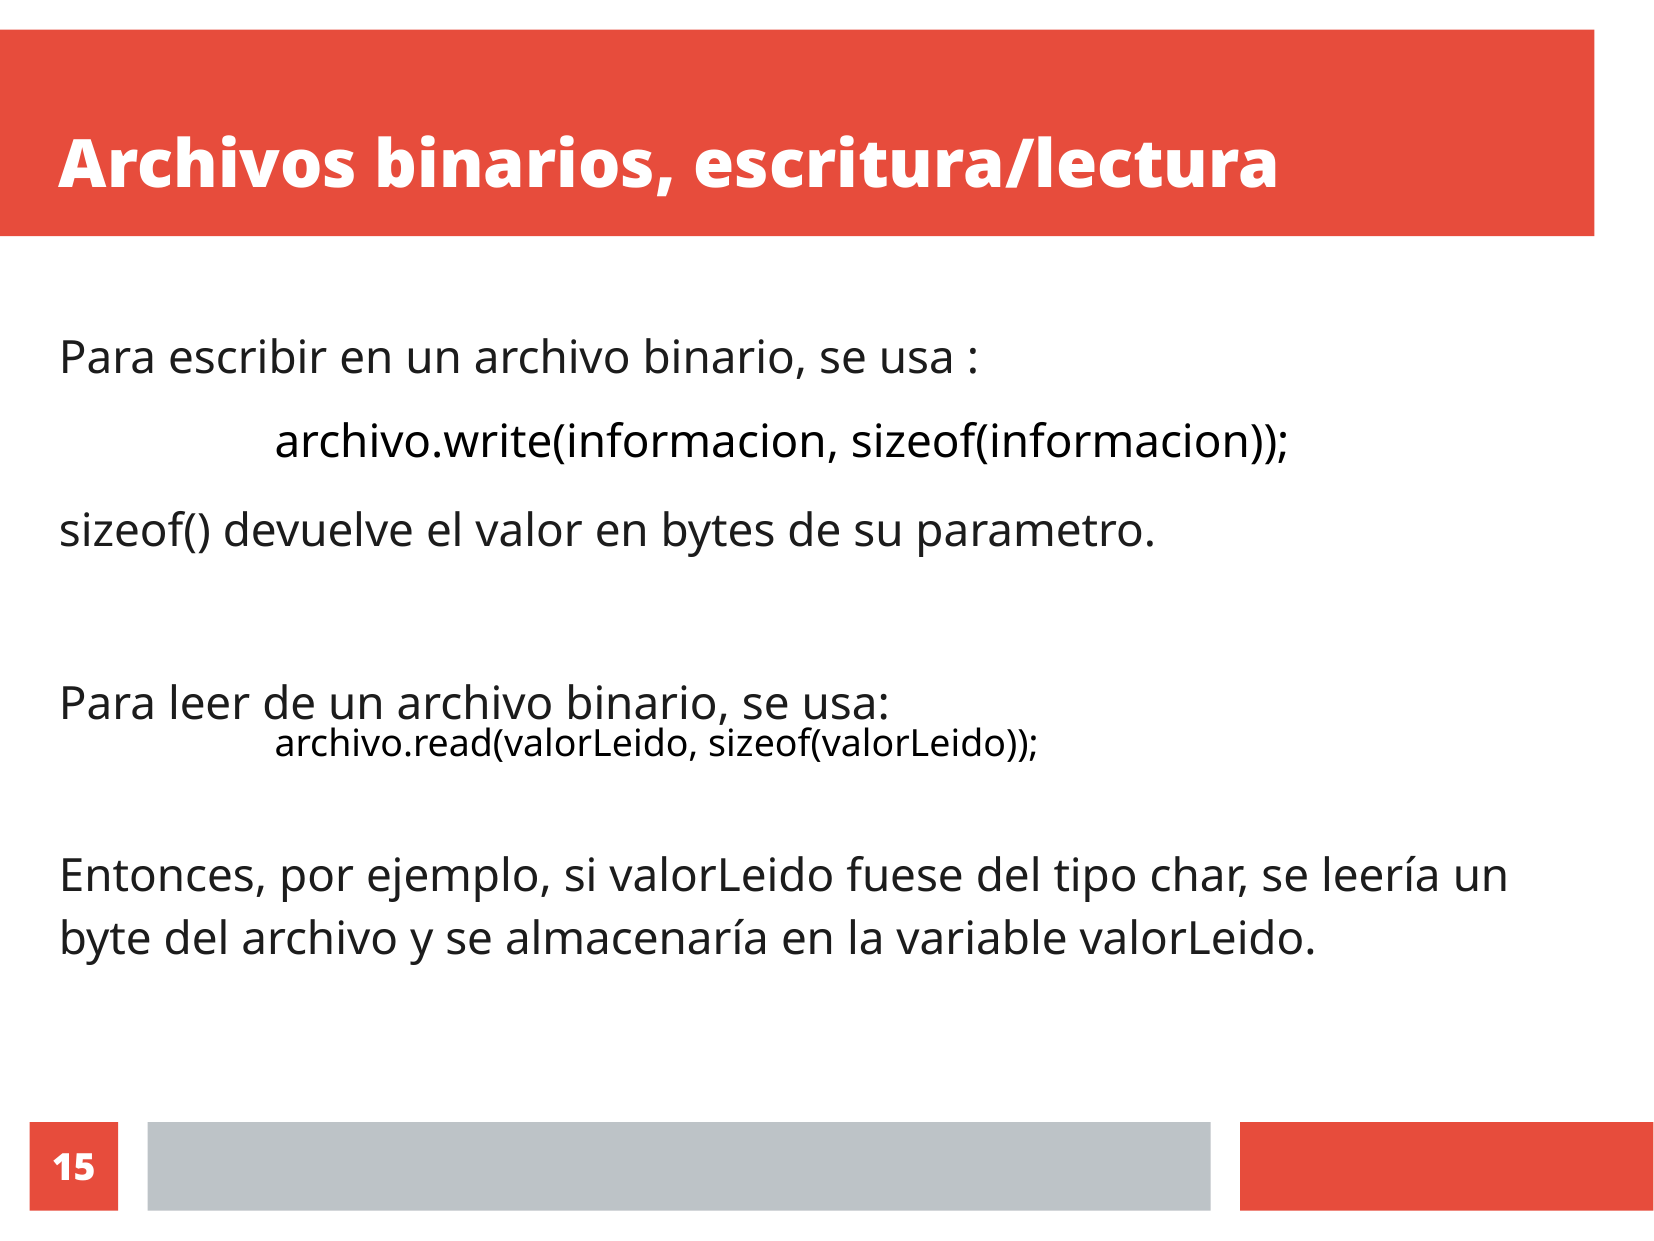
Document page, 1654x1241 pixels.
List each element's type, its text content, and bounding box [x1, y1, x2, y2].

text_box archivo.read(valorLeido, sizeof(valorLeido)); [259, 708, 1648, 768]
list Para escribir en un archivo binario, se usa : sizeof() devuelve el valor en bytes de su parametro. Para leer de un archivo binario, se usa: Entonces, por ejemplo, si valorLeido fuese del tipo char, se leería un byte del archivo y se almacenaría en la variable valorLeido. [59, 324, 1565, 1093]
title Archivos binarios, escritura/lectura [59, 59, 1595, 207]
text_box archivo.write(informacion, sizeof(informacion)); [259, 401, 1654, 468]
